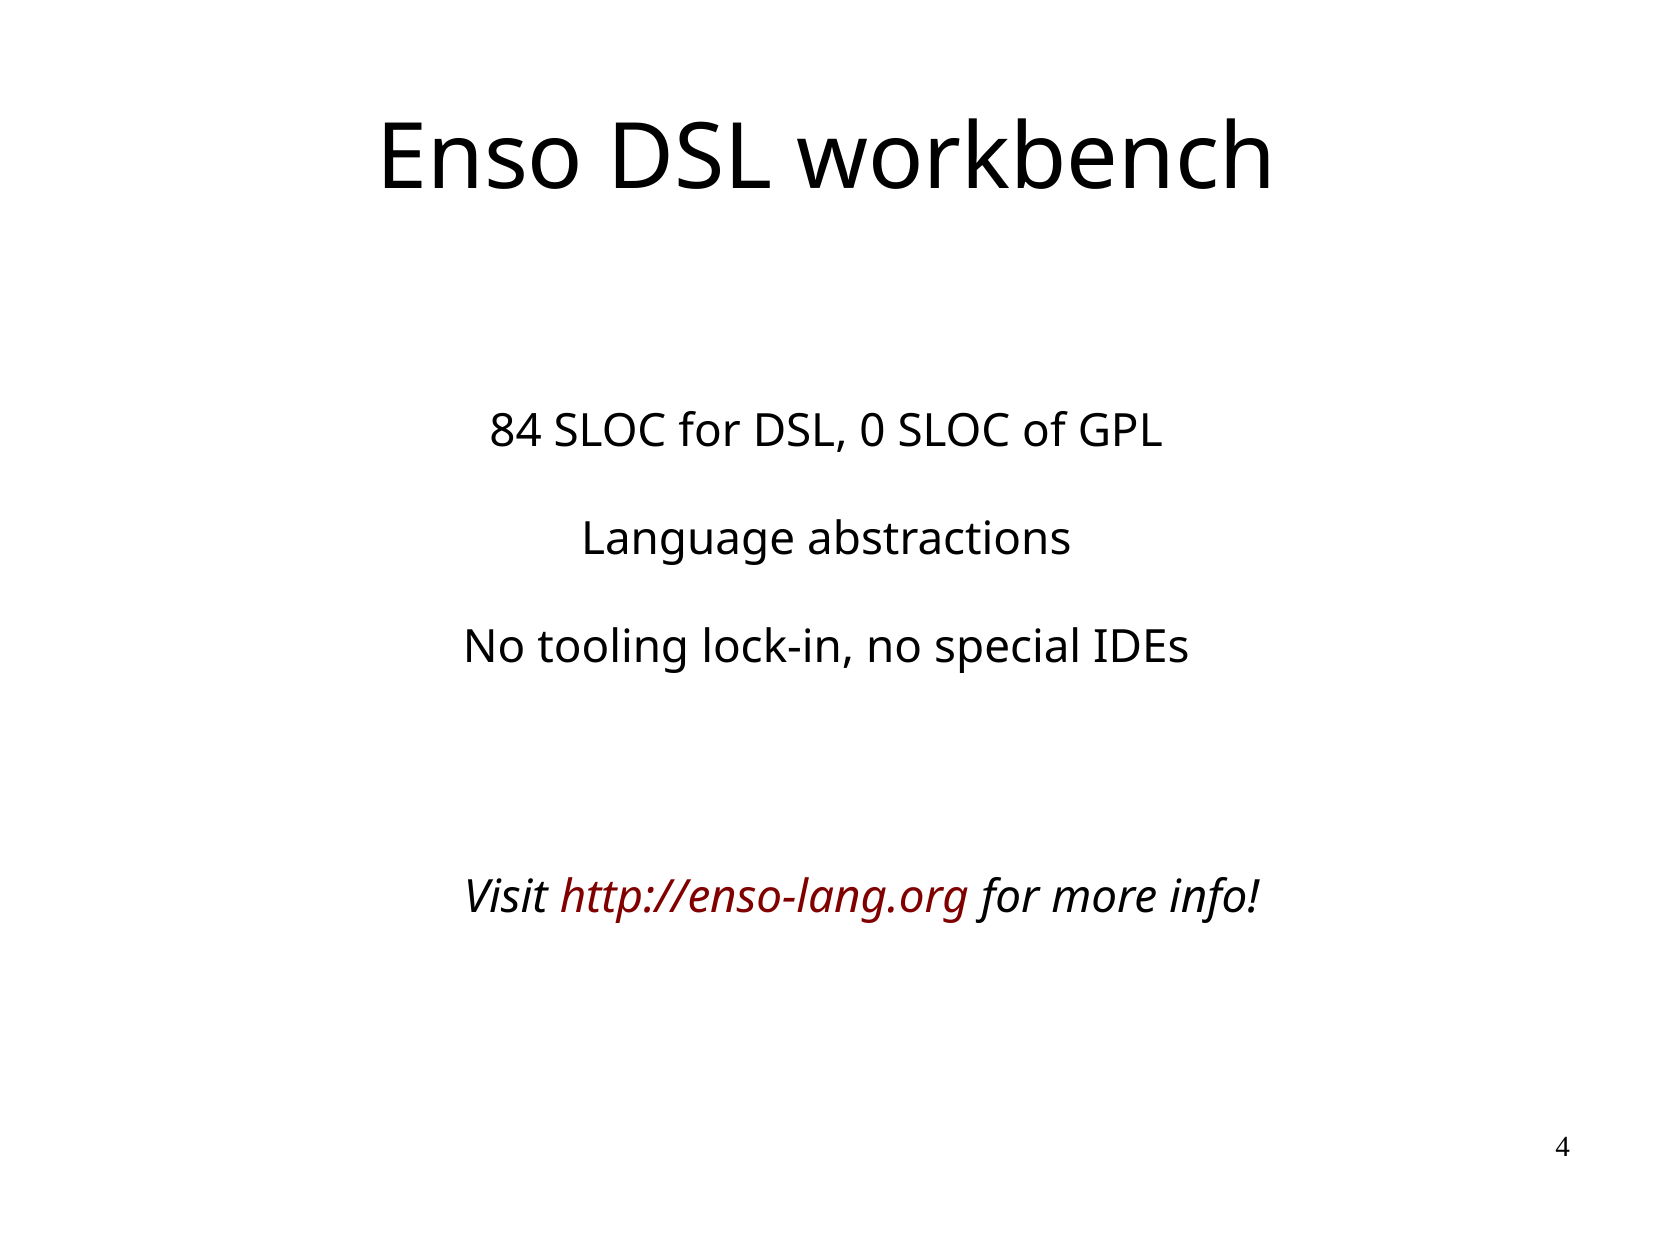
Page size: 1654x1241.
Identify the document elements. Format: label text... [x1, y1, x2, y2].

title Enso DSL workbench [82, 49, 1571, 257]
text_box 84 SLOC for DSL, 0 SLOC of GPL Language abstractions No tooling lock-in, no special IDEs Visit http://enso-lang.org for more info! [226, 390, 1427, 1006]
